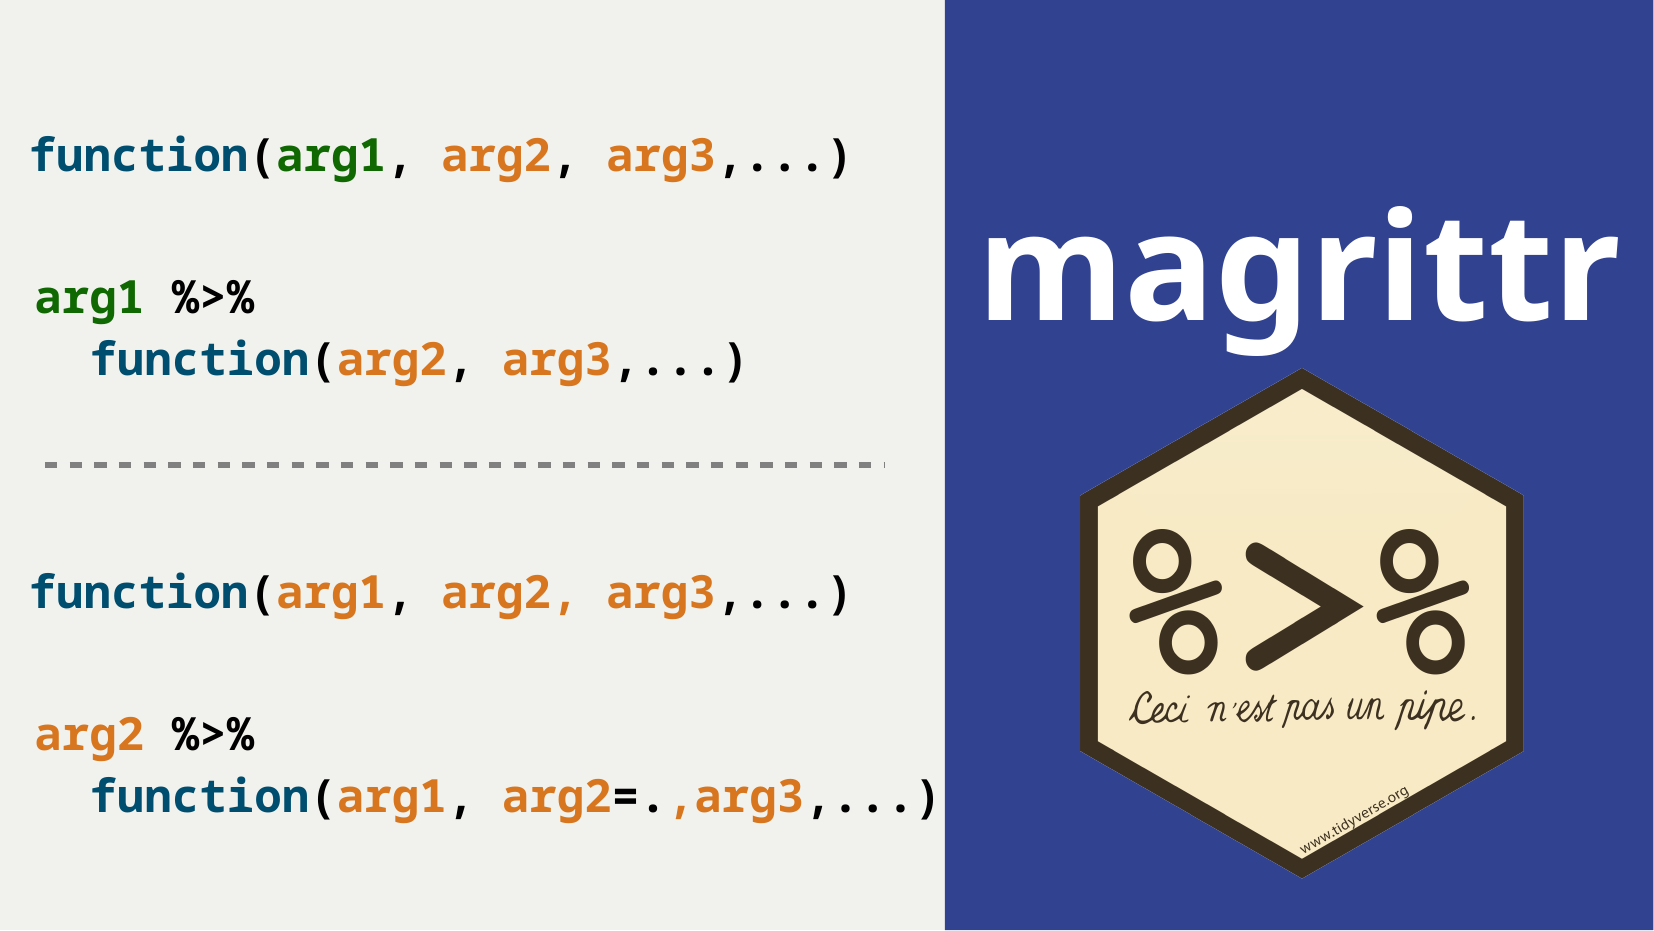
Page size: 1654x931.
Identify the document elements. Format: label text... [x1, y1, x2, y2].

text_box function(arg1, arg2, arg3,...) [13, 552, 869, 622]
picture [1080, 376, 1524, 879]
text_box [944, 0, 1654, 931]
text_box arg2 %>% function(arg1, arg2=.,arg3,...) [19, 693, 957, 819]
text_box magrittr [962, 152, 1642, 376]
text_box function(arg1, arg2, arg3,...) [13, 115, 869, 185]
text_box arg1 %>% function(arg2, arg3,...) [19, 256, 765, 382]
